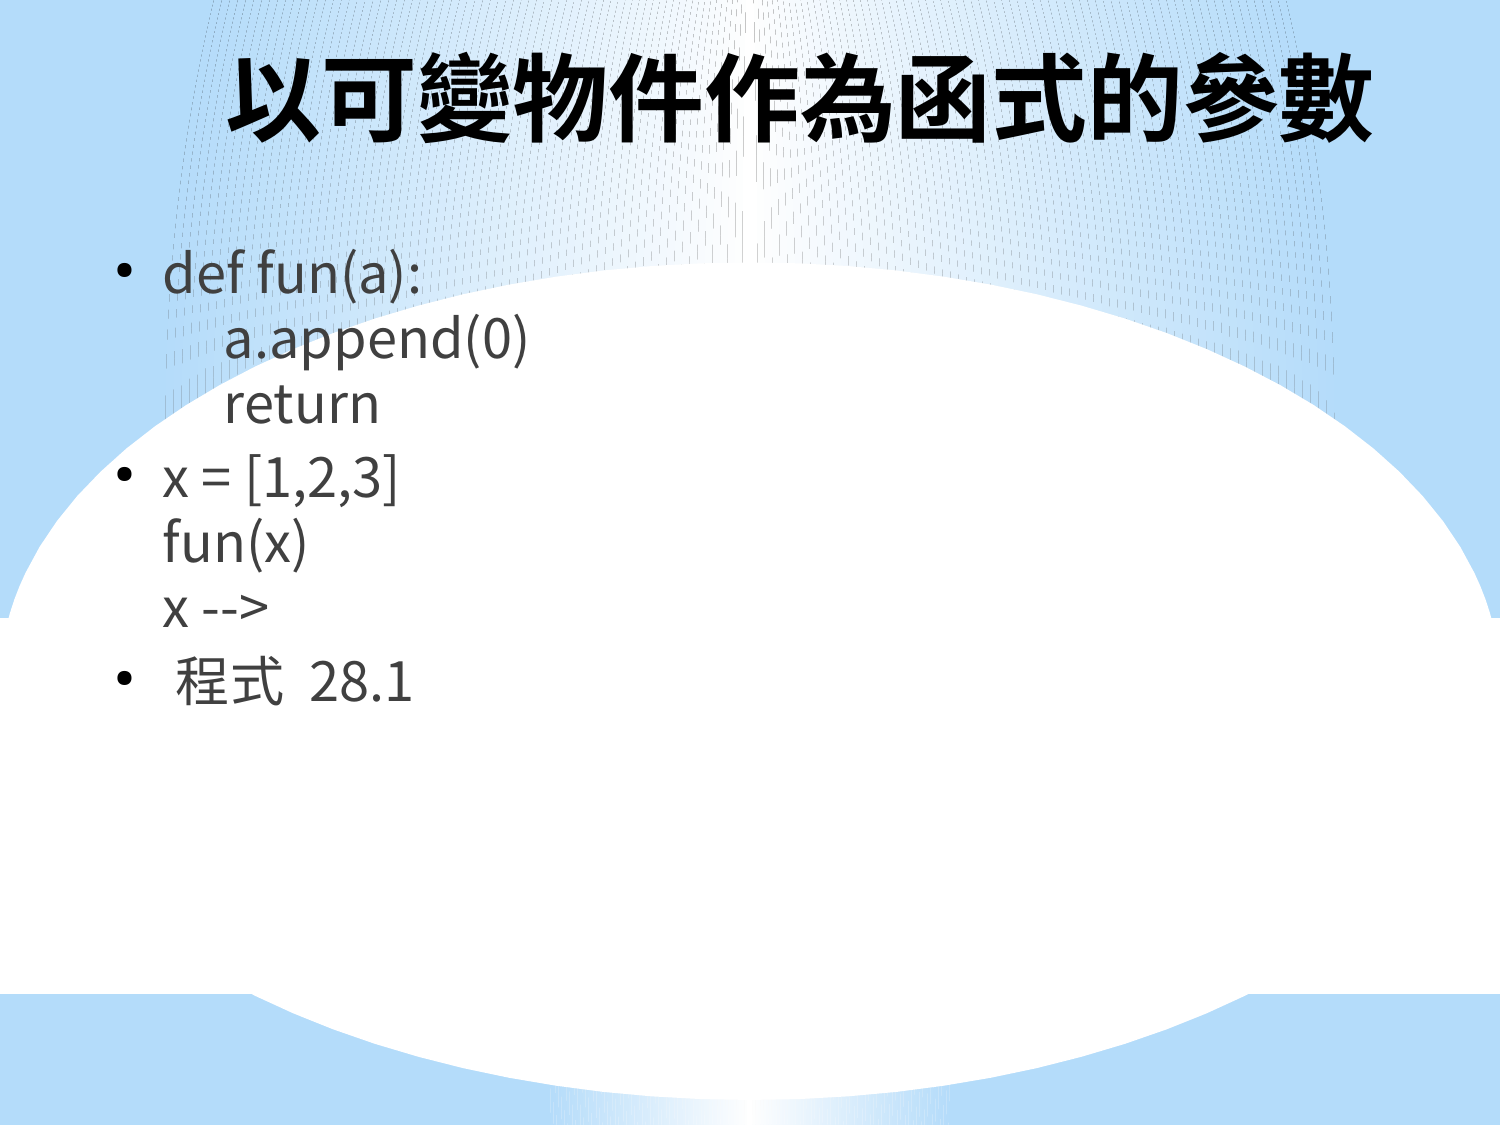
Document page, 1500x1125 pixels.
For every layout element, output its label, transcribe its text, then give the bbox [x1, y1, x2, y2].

title 以可變物件作為函式的參數 [183, 30, 1418, 219]
list def fun(a): a.append(0) return x = [1,2,3] fun(x) x --> 程式 28.1 [100, 231, 1471, 1047]
